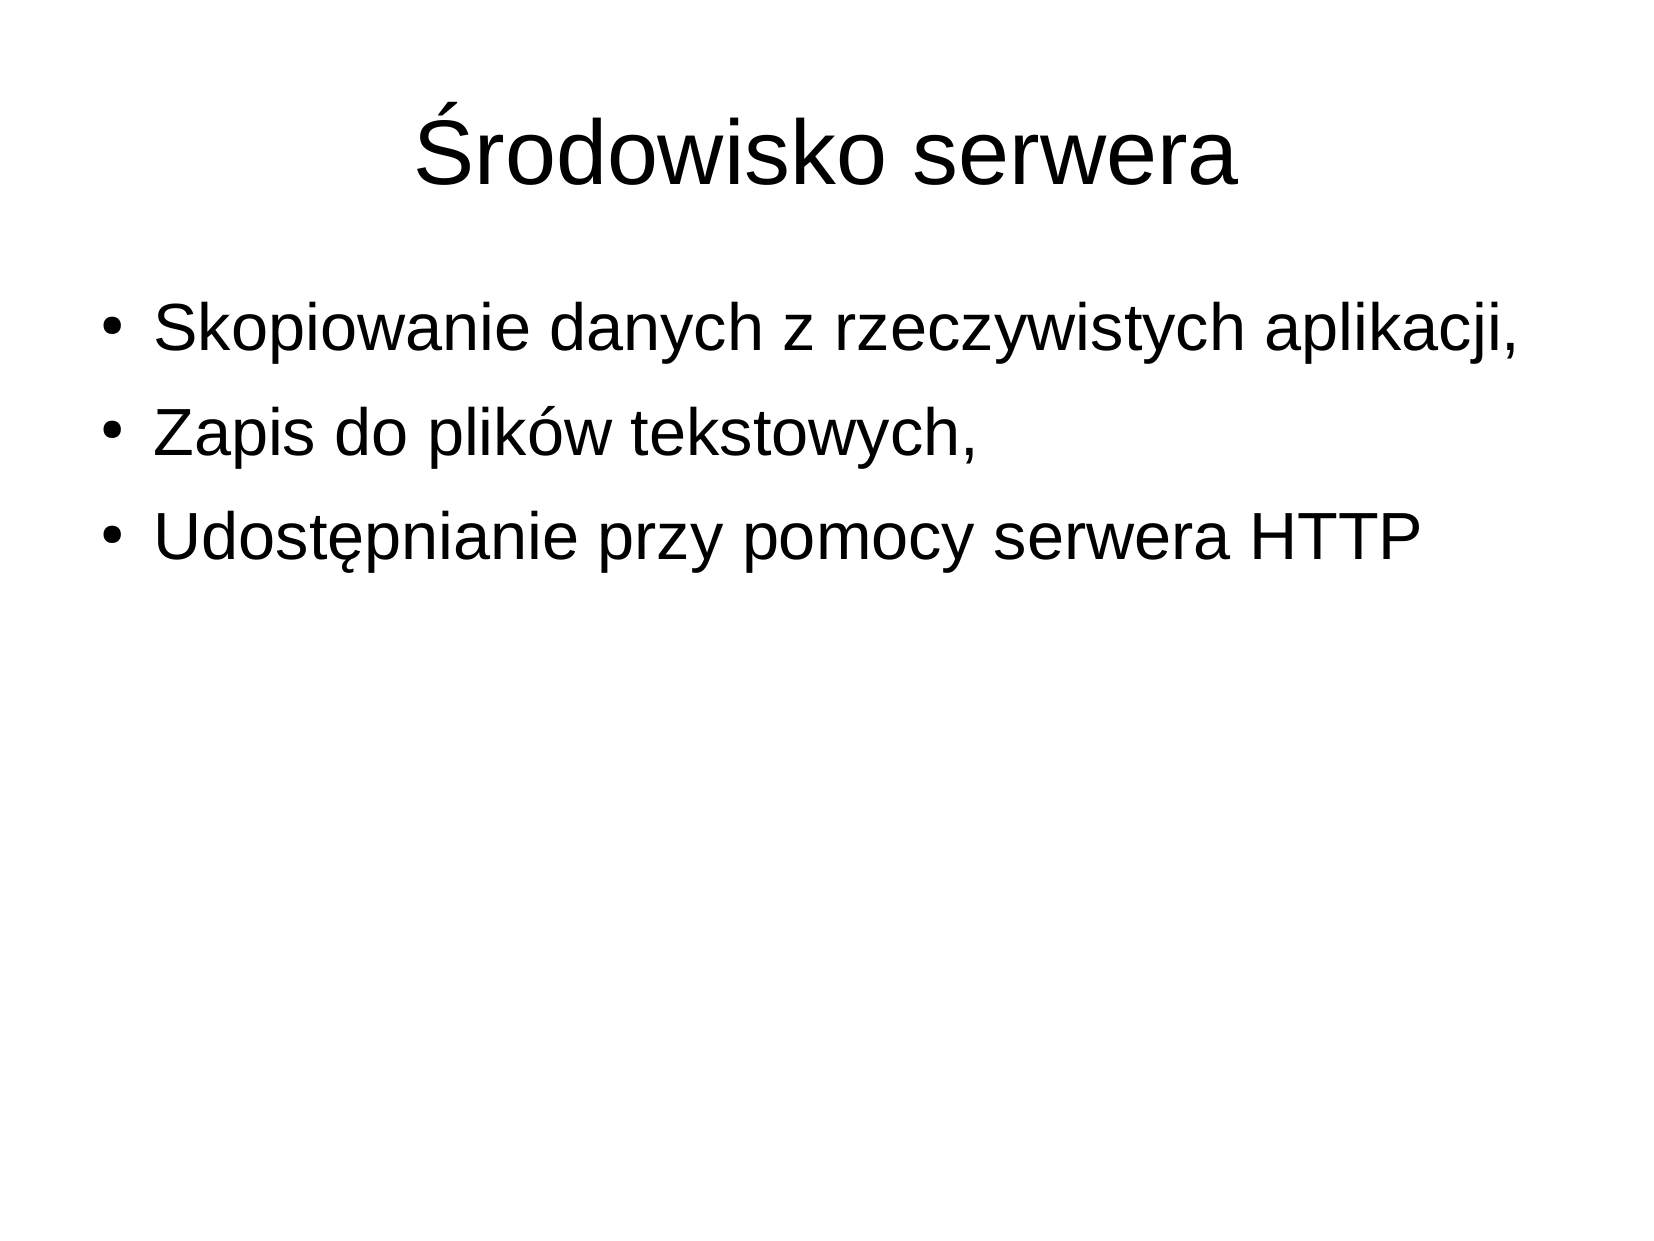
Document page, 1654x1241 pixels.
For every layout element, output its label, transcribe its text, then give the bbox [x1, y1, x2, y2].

list Skopiowanie danych z rzeczywistych aplikacji, Zapis do plików tekstowych, Udostępnianie przy pomocy serwera HTTP [82, 290, 1571, 1010]
title Środowisko serwera [82, 49, 1571, 257]
